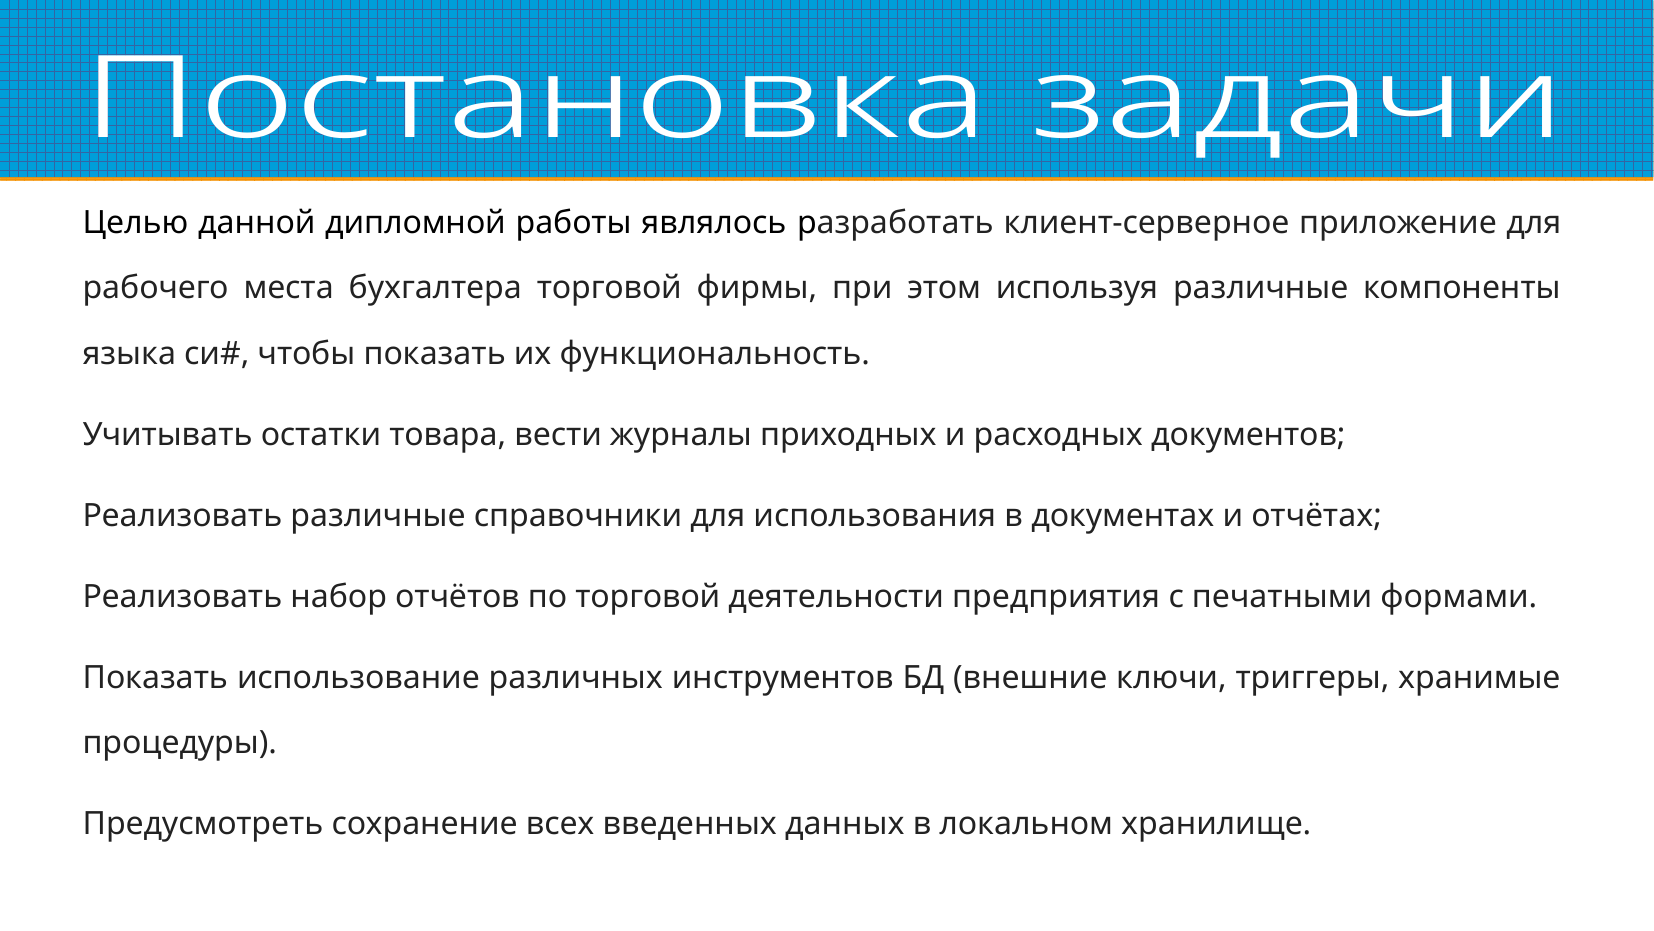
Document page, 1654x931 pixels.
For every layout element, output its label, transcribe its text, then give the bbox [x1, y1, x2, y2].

list Целью данной дипломной работы являлось разработать клиент-серверное приложение для рабочего места бухгалтера торговой фирмы, при этом используя различные компоненты языка си#, чтобы показать их функциональность. Учитывать остатки товара, вести журналы приходных и расходных документов; Реализовать различные справочники для использования в документах и отчётах; Реализовать набор отчётов по торговой деятельности предприятия с печатными формами. Показать использование различных инструментов БД (внешние ключи, триггеры, хранимые процедуры). Предусмотреть сохранение всех введенных данных в локальном хранилище. [82, 177, 1563, 916]
title Постановка задачи [82, 14, 1571, 171]
